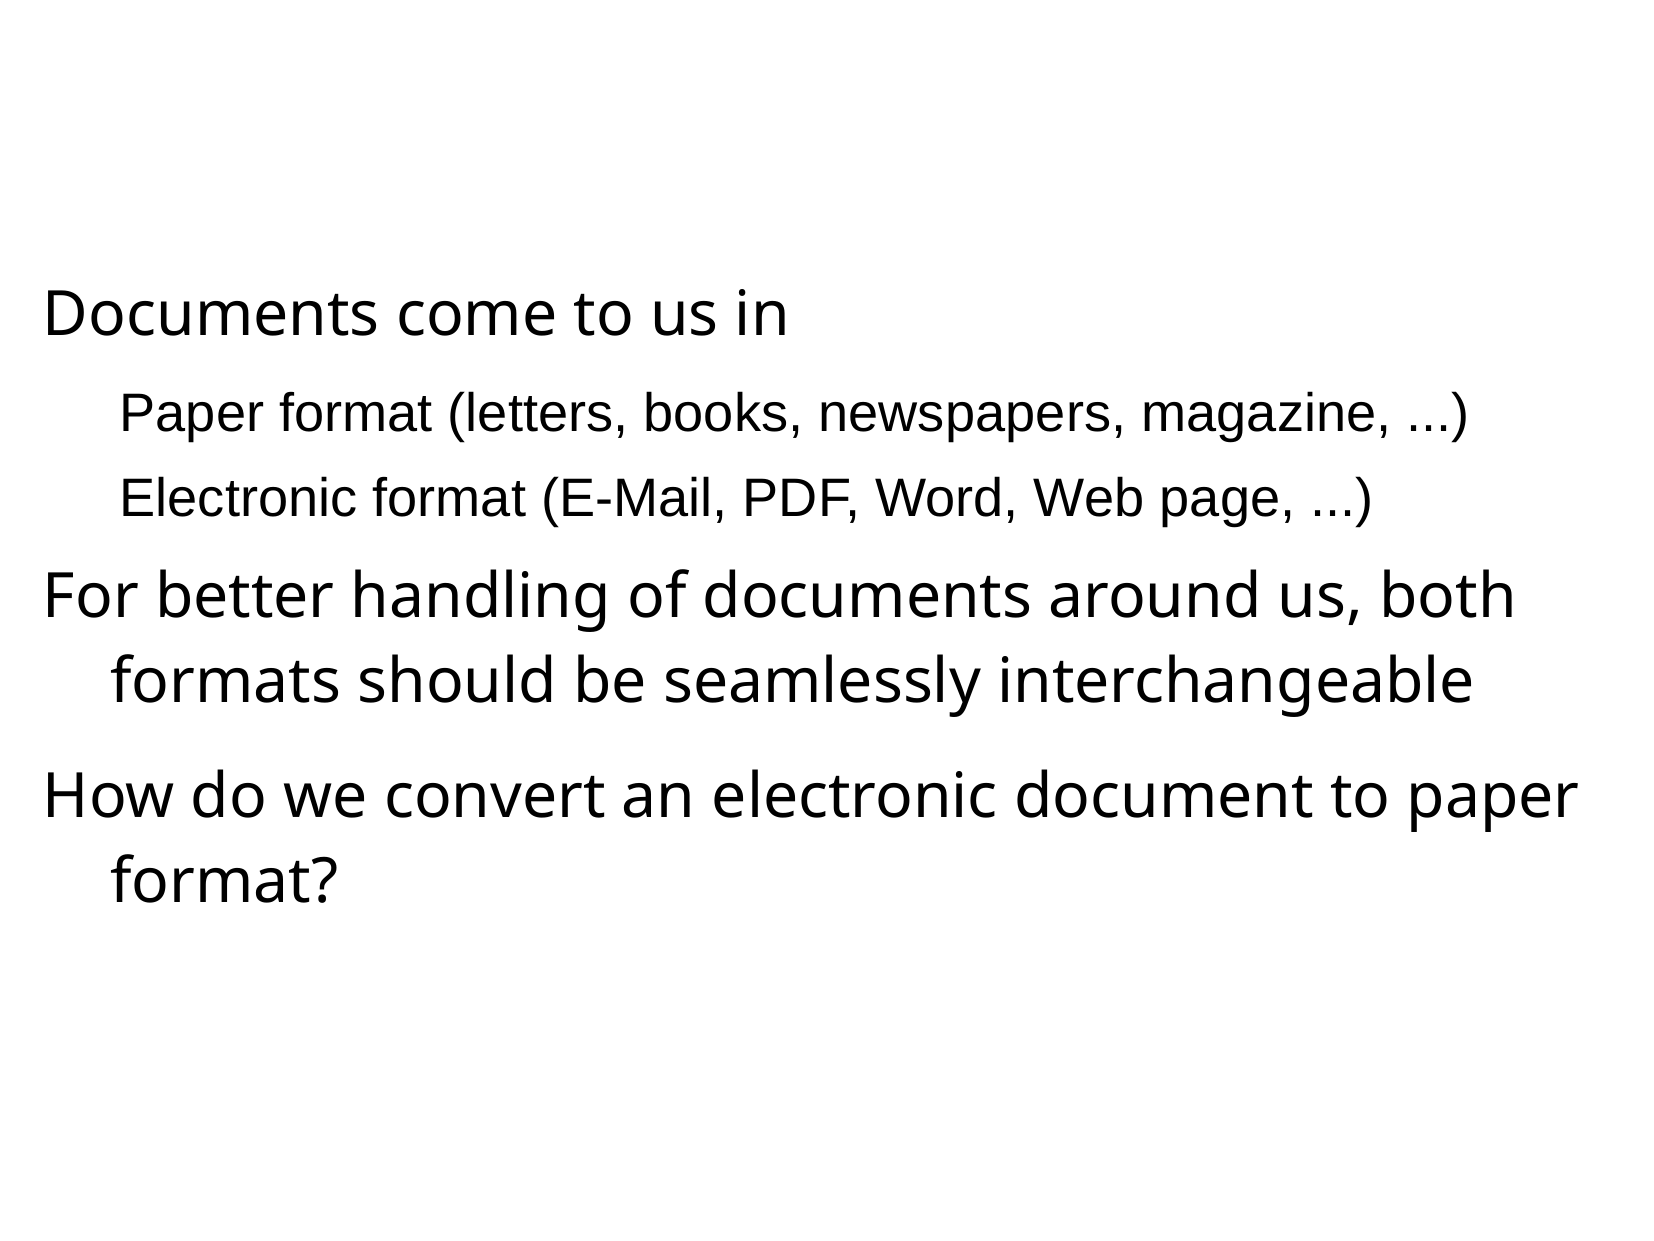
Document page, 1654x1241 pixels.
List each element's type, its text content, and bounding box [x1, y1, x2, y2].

list Documents come to us in Paper format (letters, books, newspapers, magazine, ...) Electronic format (E-Mail, PDF, Word, Web page, ...) For better handling of documents around us, both formats should be seamlessly interchangeable How do we convert an electronic document to paper format? [25, 215, 1654, 974]
